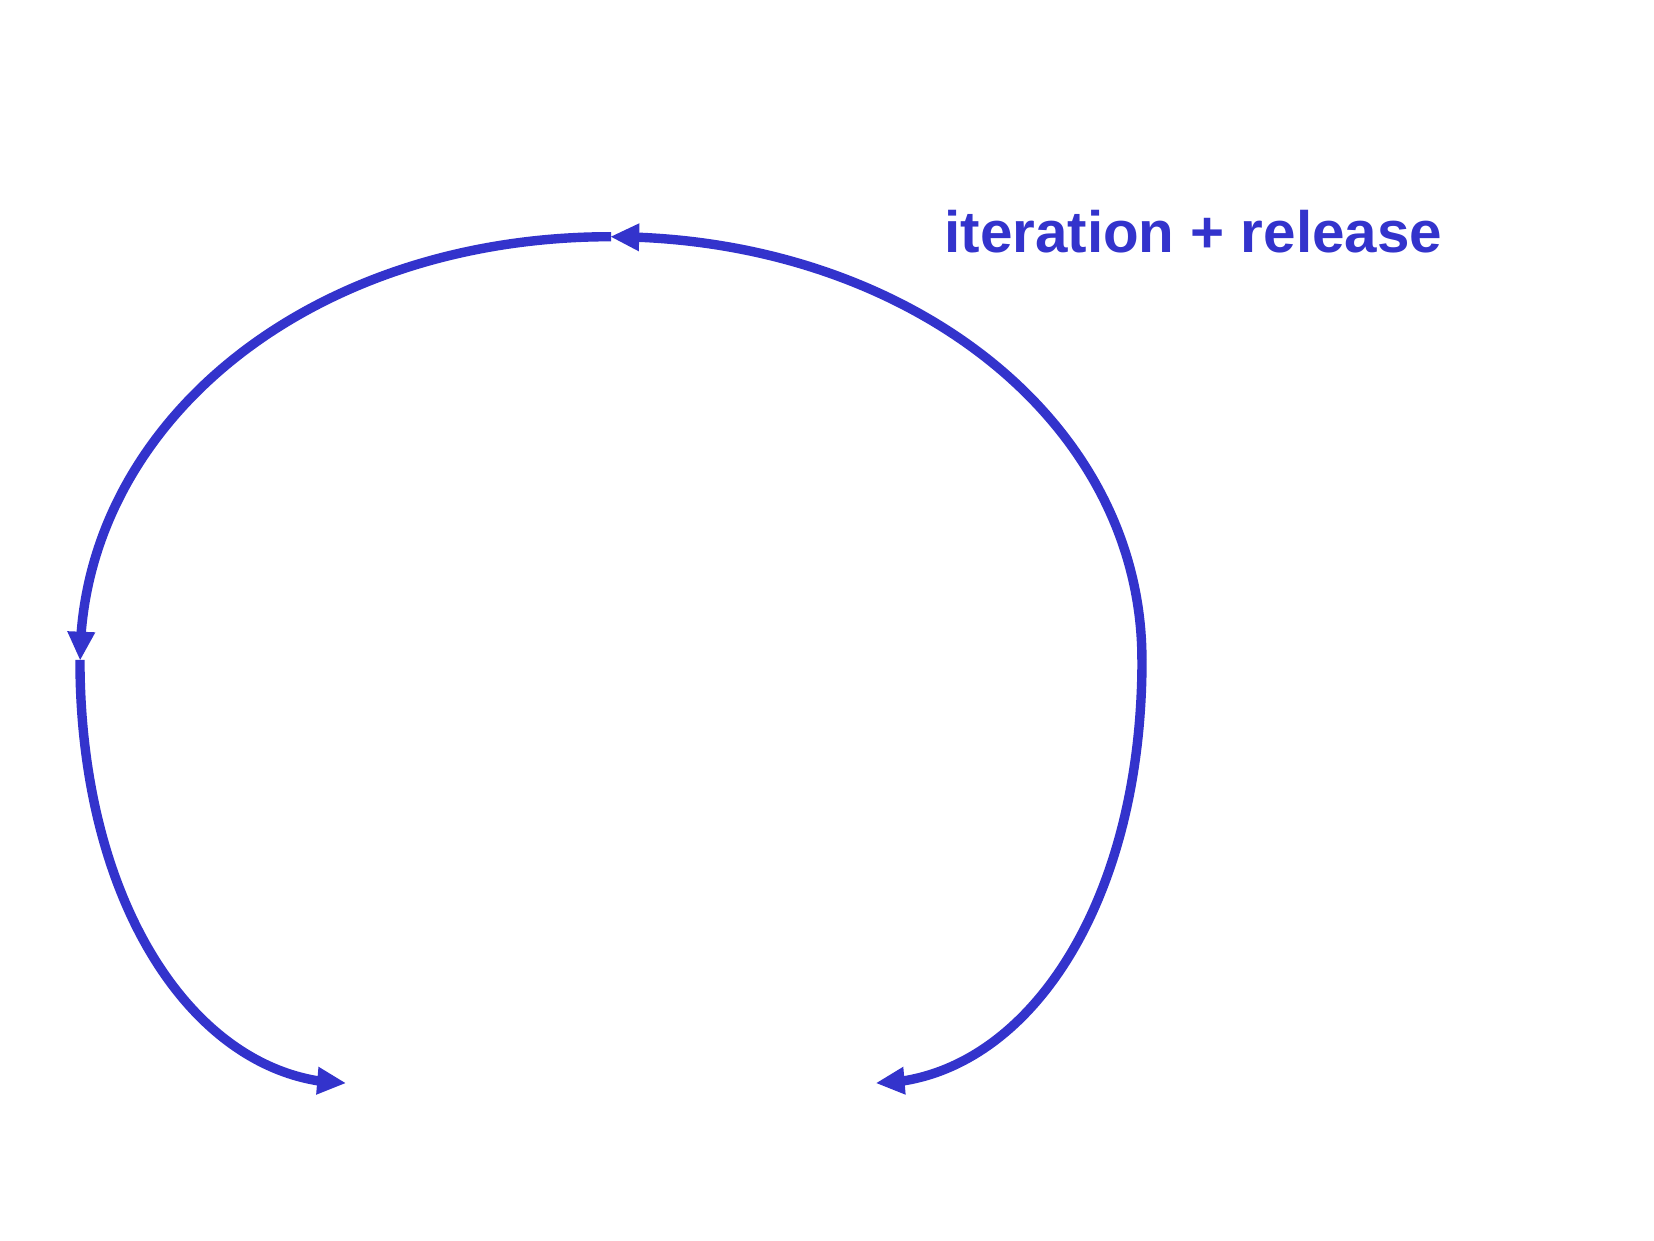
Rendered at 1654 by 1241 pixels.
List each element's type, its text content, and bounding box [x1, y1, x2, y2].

text_box iteration + release [929, 193, 1458, 274]
